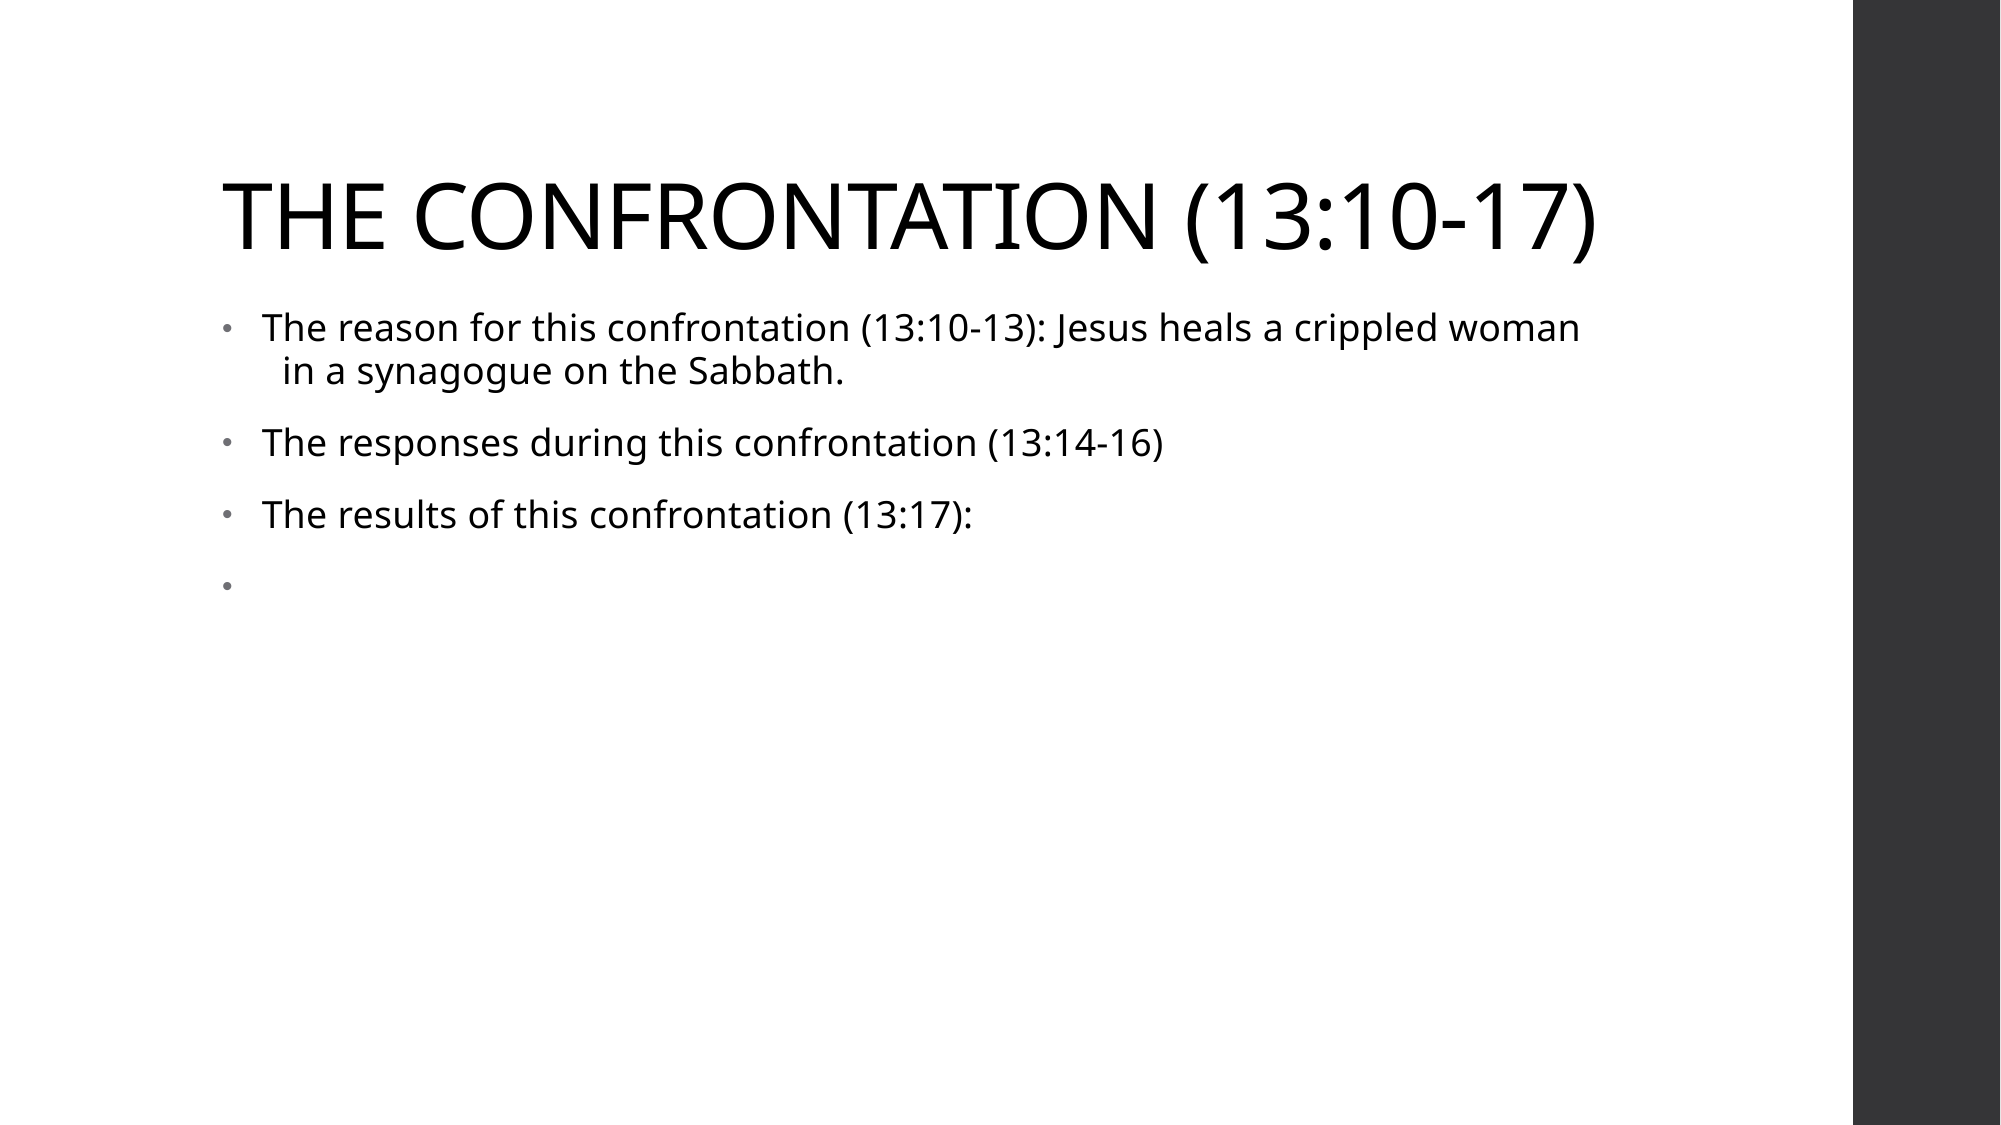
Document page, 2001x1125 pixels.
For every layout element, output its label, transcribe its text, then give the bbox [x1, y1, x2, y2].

list The reason for this confrontation (13:10-13): Jesus heals a crippled woman in a synagogue on the Sabbath. The responses during this confrontation (13:14-16) The results of this confrontation (13:17): [206, 299, 1617, 1014]
title THE CONFRONTATION (13:10-17) [206, 60, 1797, 278]
